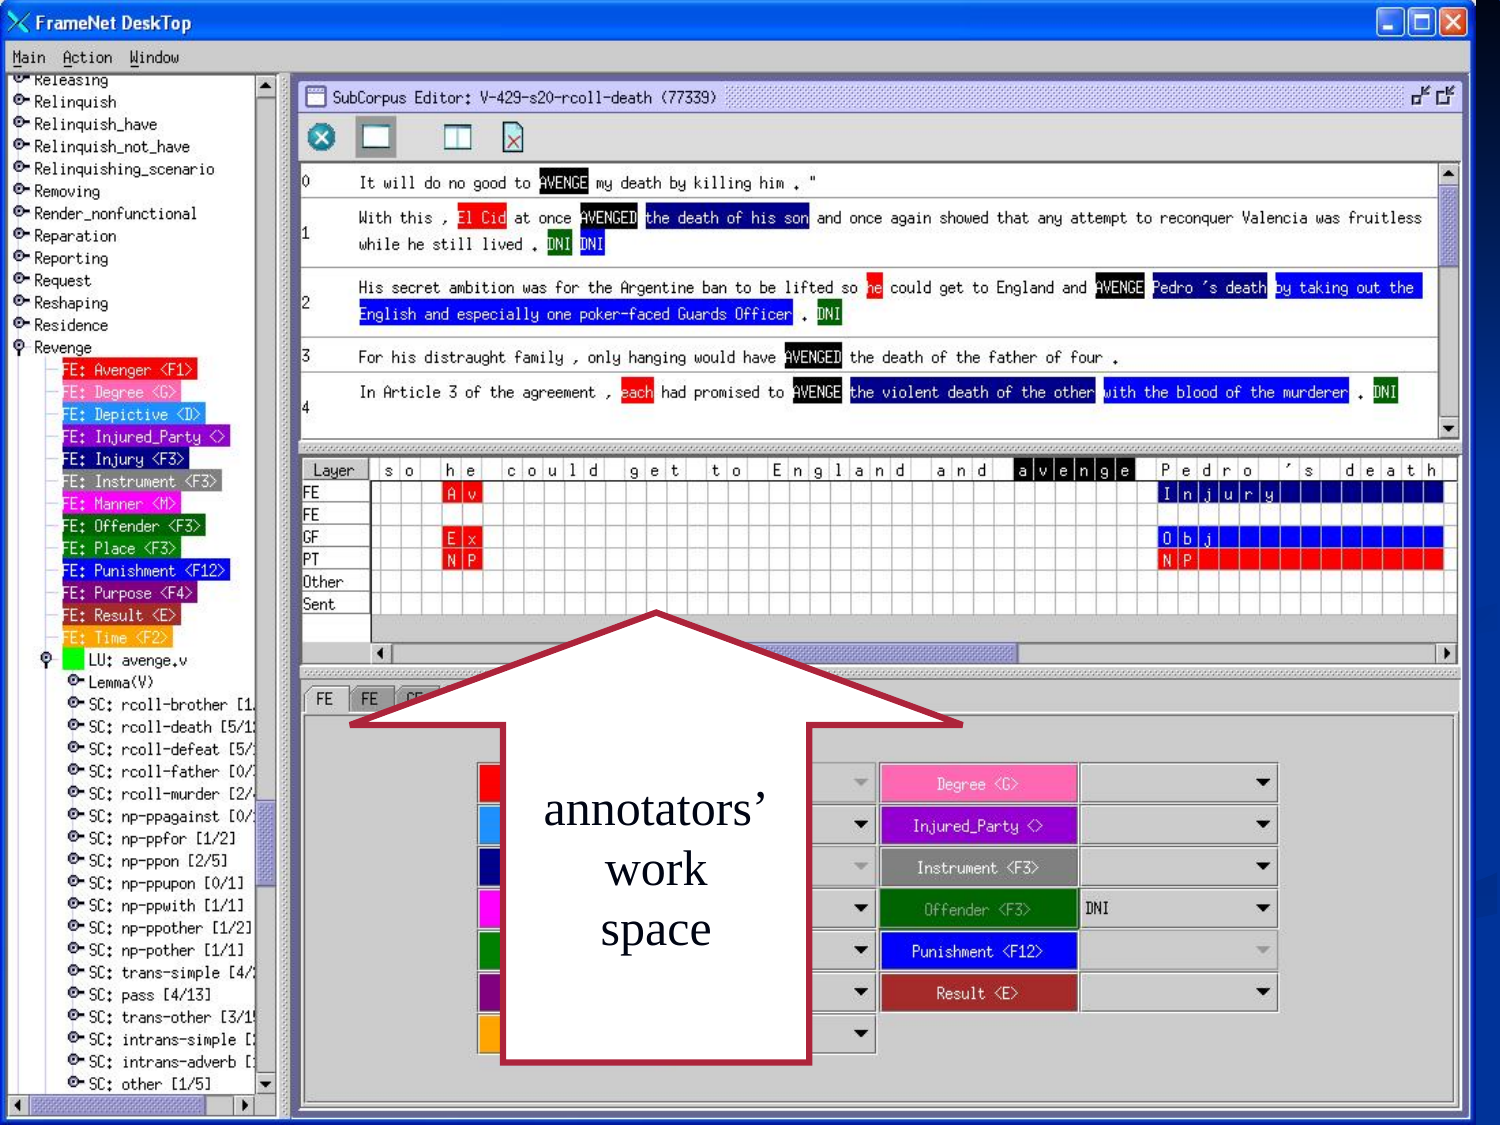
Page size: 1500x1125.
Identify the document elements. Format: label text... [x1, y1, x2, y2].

text_box annotators’ work space [349, 612, 963, 1063]
picture [0, 0, 1476, 1125]
